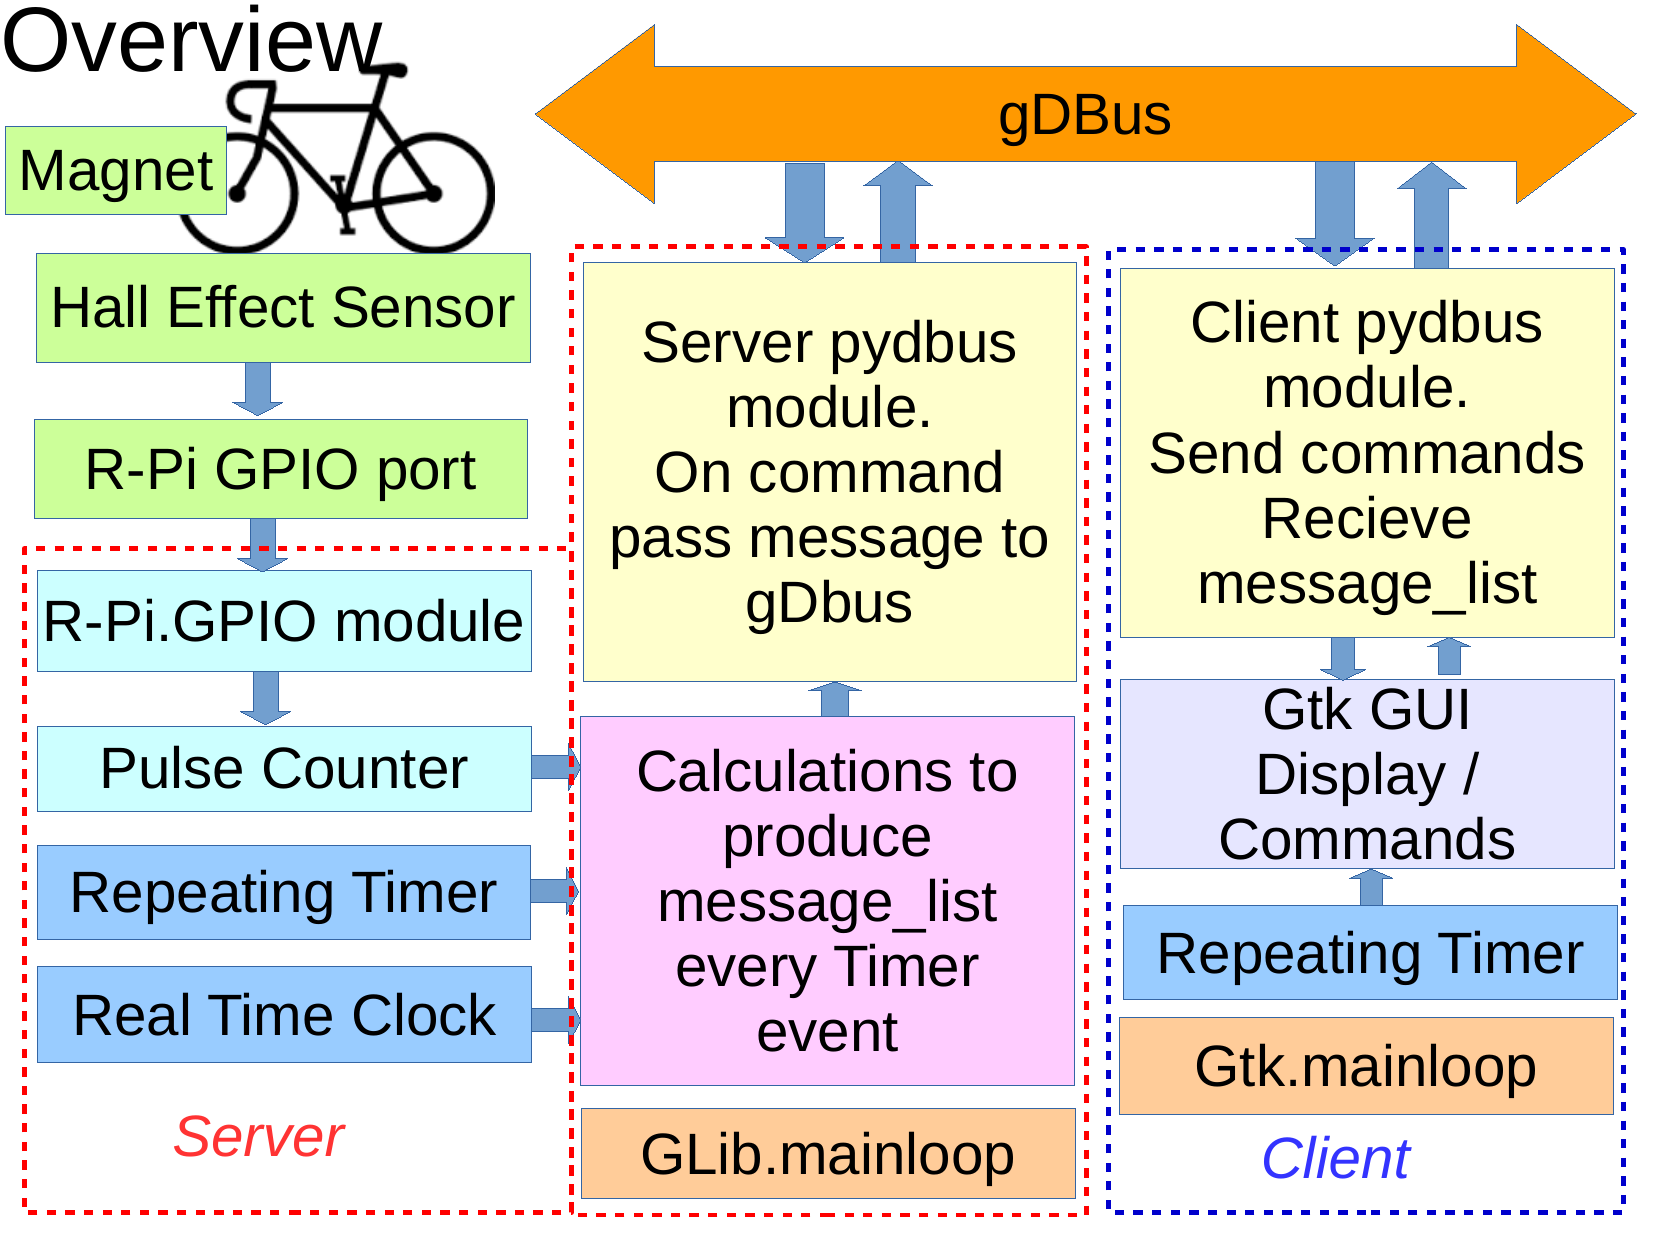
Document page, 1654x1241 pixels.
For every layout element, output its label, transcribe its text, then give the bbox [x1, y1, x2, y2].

title Overview [0, 0, 512, 91]
text_box Client [1246, 1118, 1521, 1199]
text_box gDBus [535, 24, 1637, 204]
text_box Calculations to produce message_list every Timer event [580, 716, 1075, 1086]
text_box Gtk.mainloop [1119, 1017, 1614, 1115]
text_box [1349, 868, 1393, 906]
text_box GLib.mainloop [581, 1108, 1076, 1199]
text_box Magnet [5, 126, 227, 215]
text_box [530, 867, 579, 915]
text_box [232, 362, 283, 416]
text_box [1320, 637, 1366, 681]
text_box [1397, 162, 1467, 268]
text_box Gtk GUI Display / Commands [1120, 679, 1615, 869]
text_box [531, 743, 581, 791]
text_box Real Time Clock [37, 966, 532, 1063]
text_box Repeating Timer [37, 845, 531, 940]
text_box Client pydbus module. Send commands Recieve message_list [1120, 268, 1615, 638]
text_box Repeating Timer [1123, 905, 1618, 1000]
text_box Server [157, 1096, 433, 1177]
text_box [1295, 162, 1375, 266]
text_box [808, 682, 862, 717]
text_box [863, 162, 933, 263]
text_box [1427, 637, 1471, 675]
text_box R-Pi.GPIO module [37, 570, 532, 672]
text_box [240, 671, 291, 725]
text_box Pulse Counter [37, 726, 532, 812]
text_box Server pydbus module. On command pass message to gDbus [583, 262, 1077, 682]
text_box [237, 518, 288, 572]
text_box [531, 996, 581, 1044]
text_box R-Pi GPIO port [34, 419, 528, 519]
text_box Hall Effect Sensor [36, 253, 531, 363]
text_box [765, 163, 844, 263]
picture [176, 91, 495, 253]
